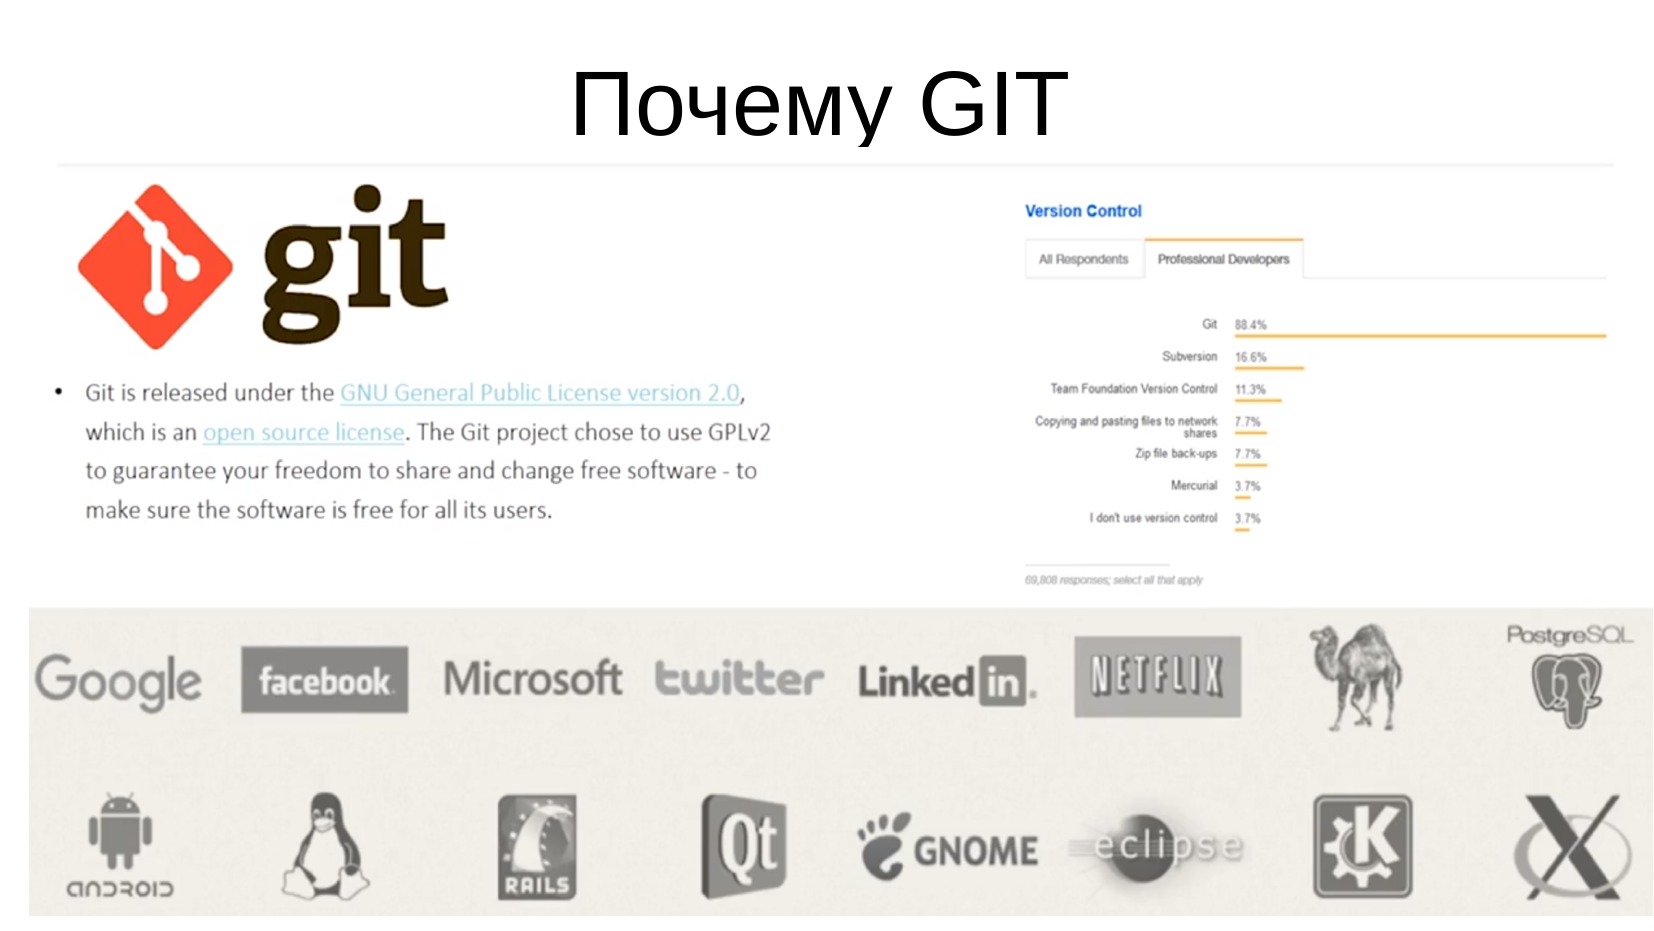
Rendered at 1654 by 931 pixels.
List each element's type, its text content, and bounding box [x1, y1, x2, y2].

picture [29, 147, 1654, 916]
title Почему GIT [88, 26, 1577, 147]
